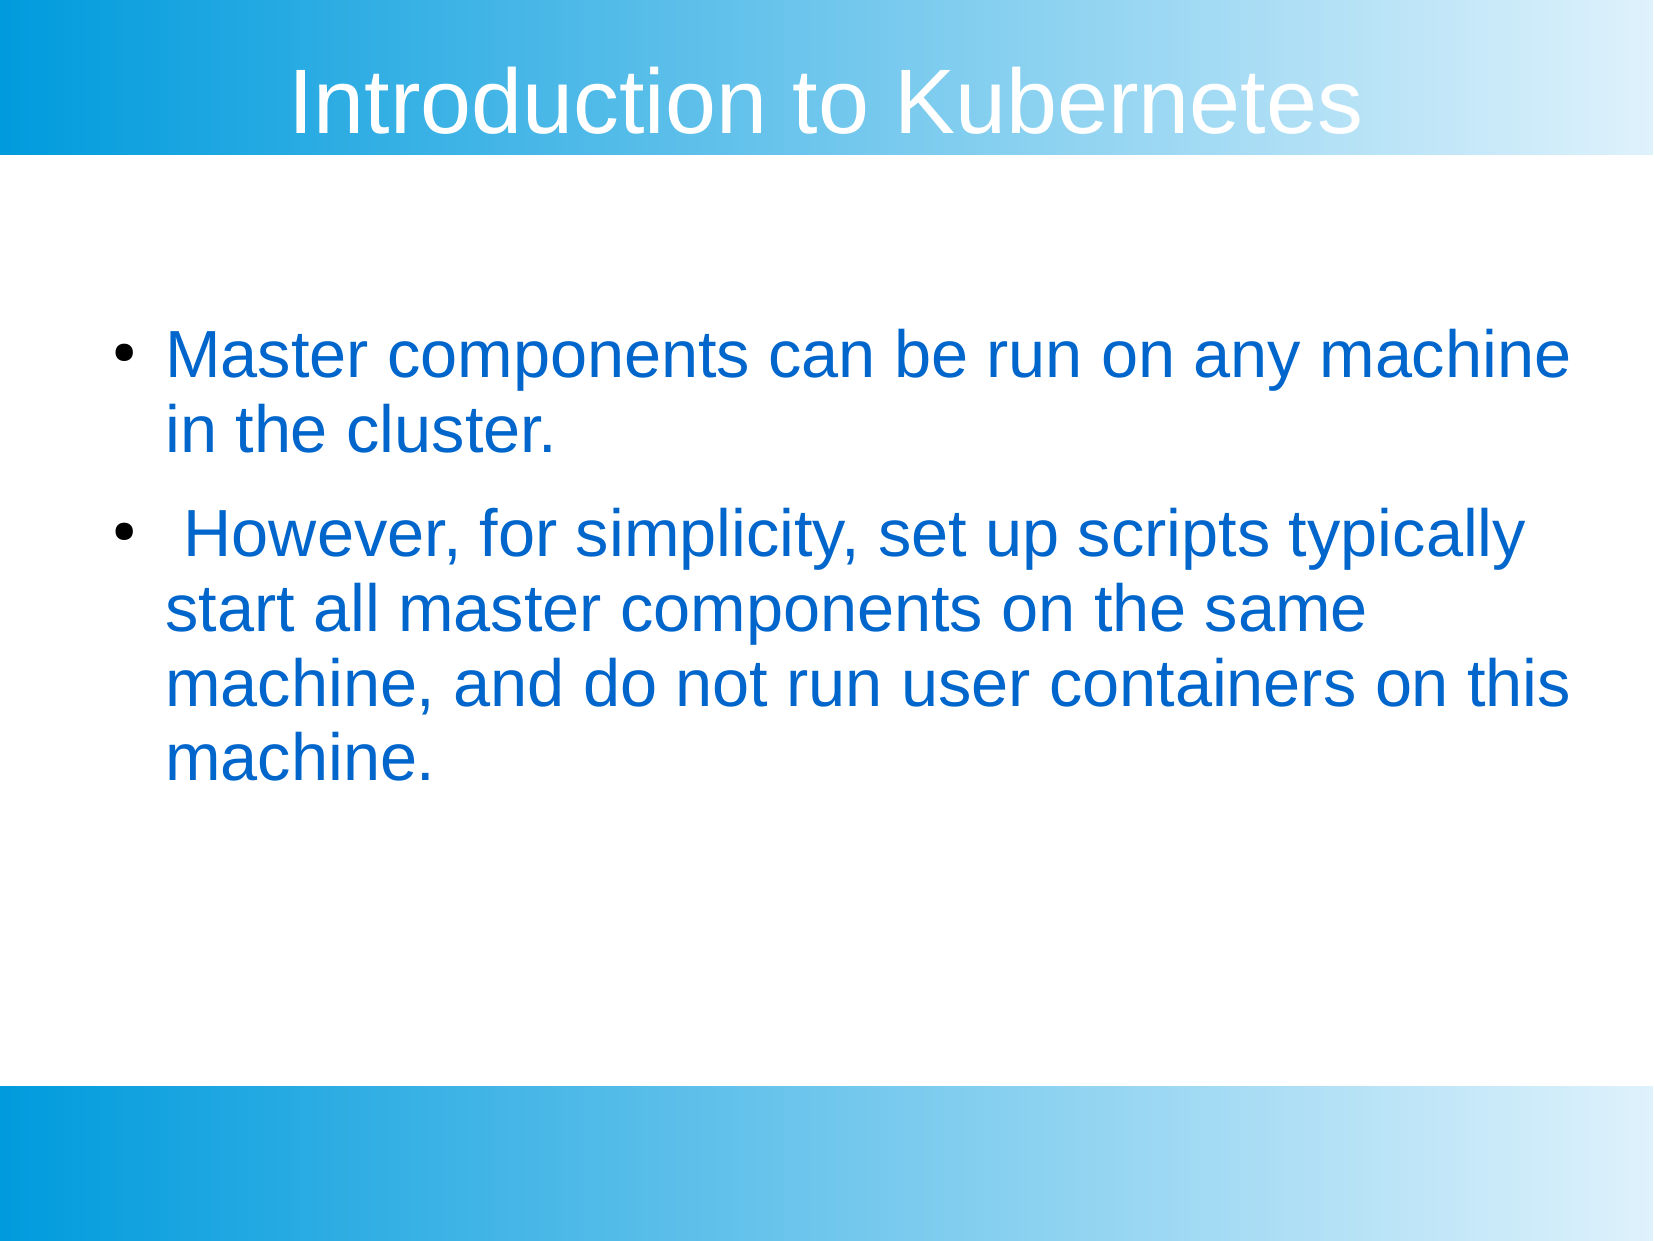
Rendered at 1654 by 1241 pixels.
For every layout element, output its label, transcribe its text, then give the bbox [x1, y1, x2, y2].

list Master components can be run on any machine in the cluster. However, for simplicity, set up scripts typically start all master components on the same machine, and do not run user containers on this machine. [94, 212, 1583, 932]
title Introduction to Kubernetes [82, 49, 1571, 155]
